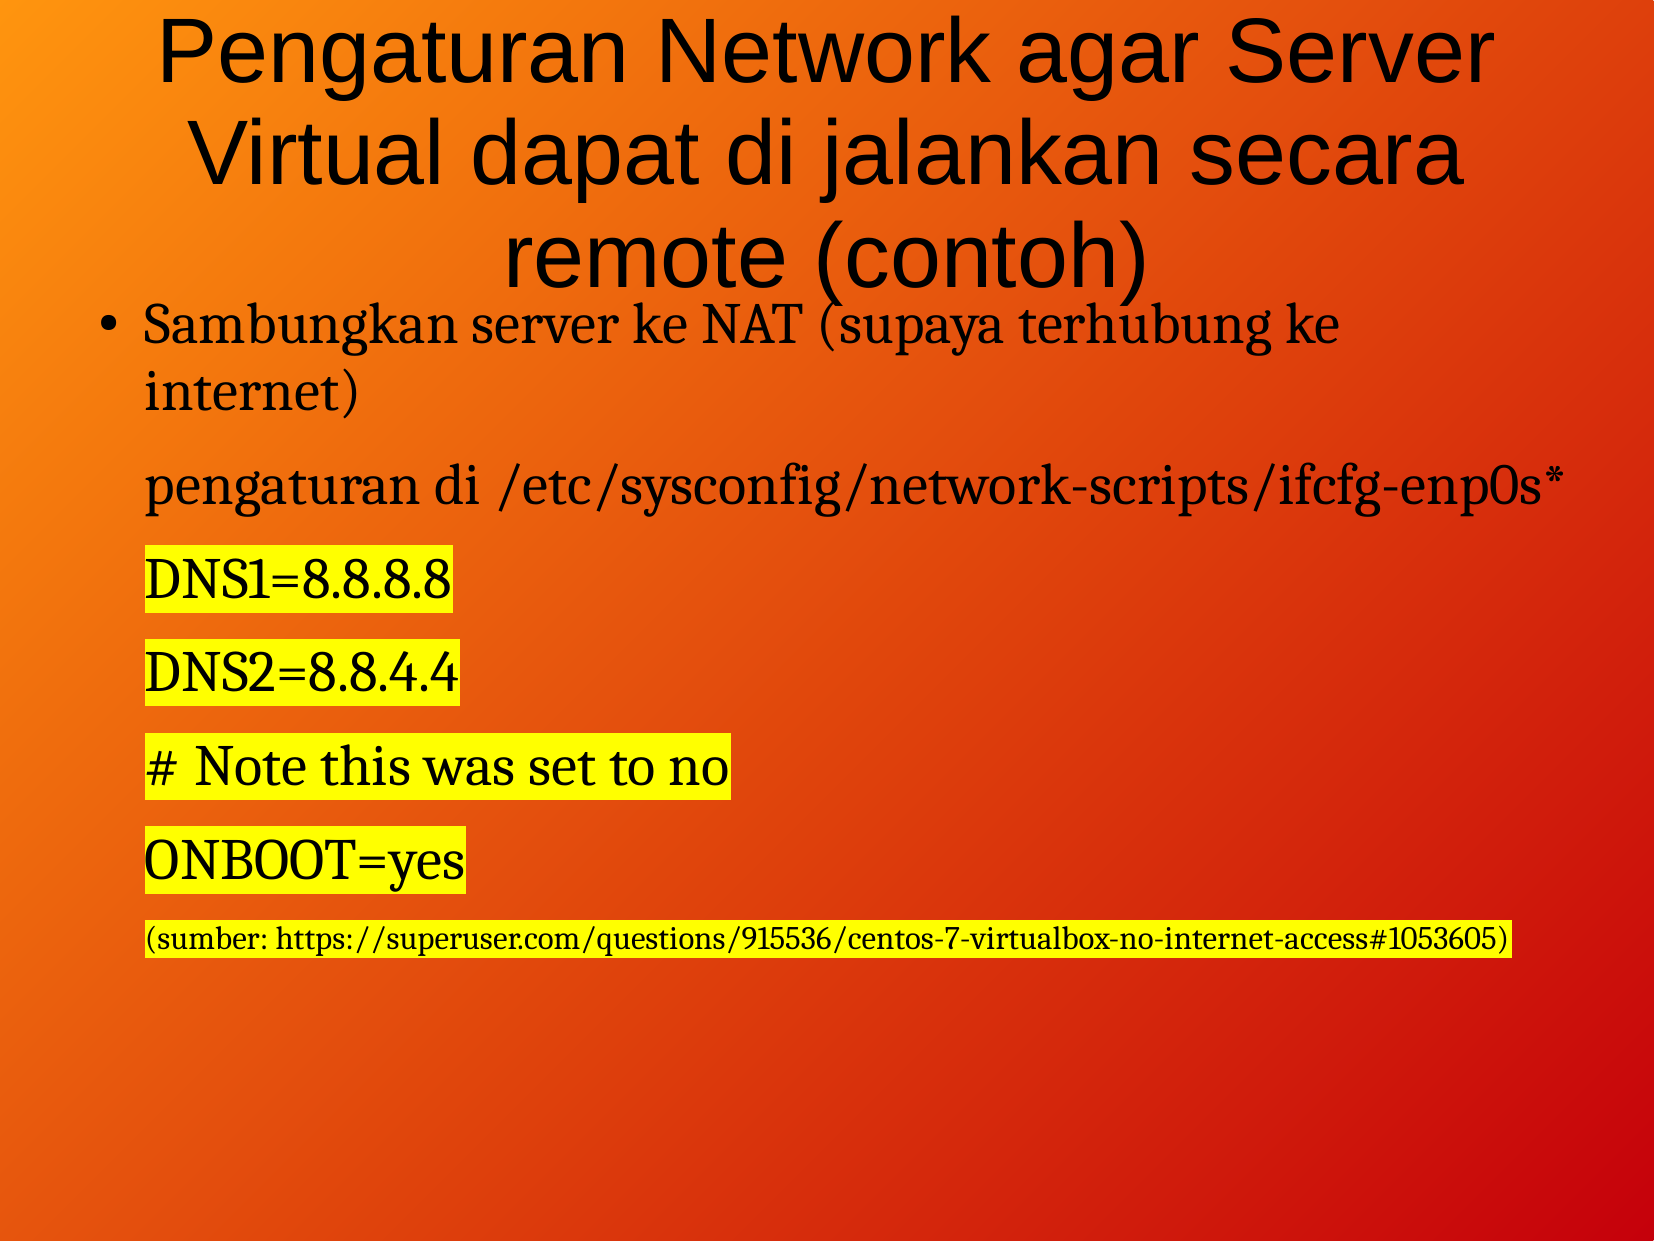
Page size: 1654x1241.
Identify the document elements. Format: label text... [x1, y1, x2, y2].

title Pengaturan Network agar Server Virtual dapat di jalankan secara remote (contoh) [82, 0, 1571, 290]
list Sambungkan server ke NAT (supaya terhubung ke internet) pengaturan di /etc/sysconfig/network-scripts/ifcfg-enp0s* DNS1=8.8.8.8 DNS2=8.8.4.4 # Note this was set to no ONBOOT=yes (sumber: https://superuser.com/questions/915536/centos-7-virtualbox-no-internet-access#1053605) [82, 290, 1571, 1010]
